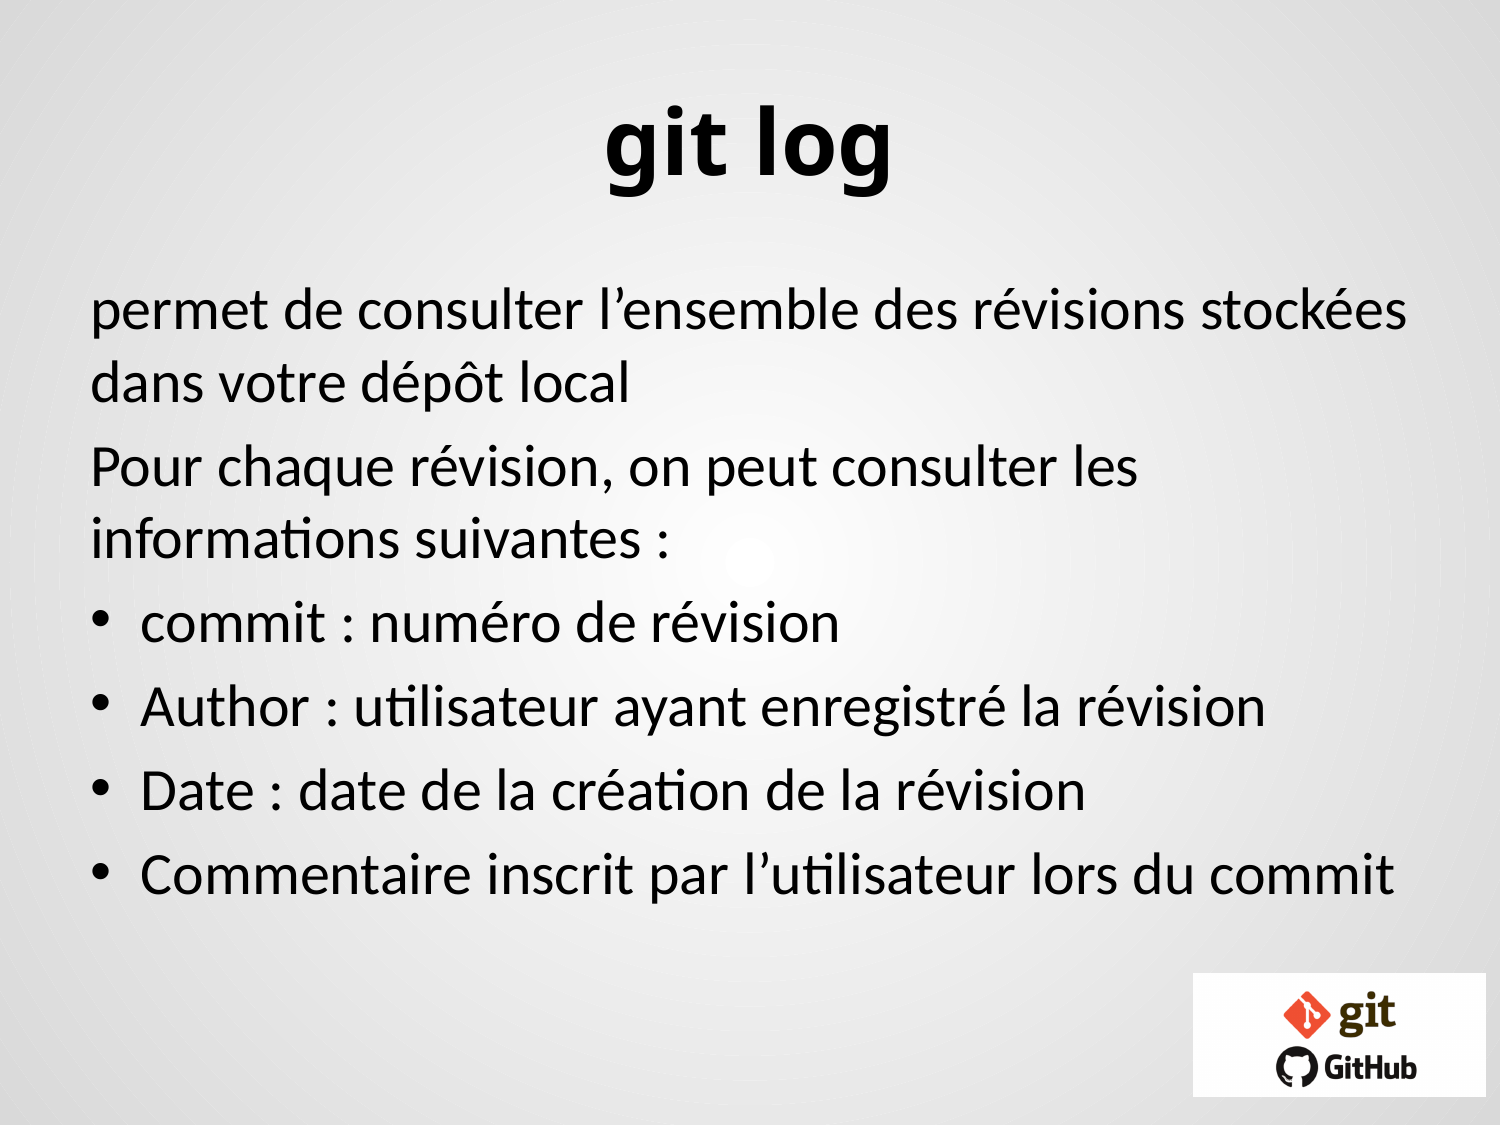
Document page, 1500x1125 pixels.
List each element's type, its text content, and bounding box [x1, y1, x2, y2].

title git log [75, 45, 1425, 233]
picture [1193, 973, 1486, 1097]
list permet de consulter l’ensemble des révisions stockées dans votre dépôt local Pour chaque révision, on peut consulter les informations suivantes : commit : numéro de révision Author : utilisateur ayant enregistré la révision Date : date de la création de la révision Commentaire inscrit par l’utilisateur lors du commit [75, 262, 1425, 946]
